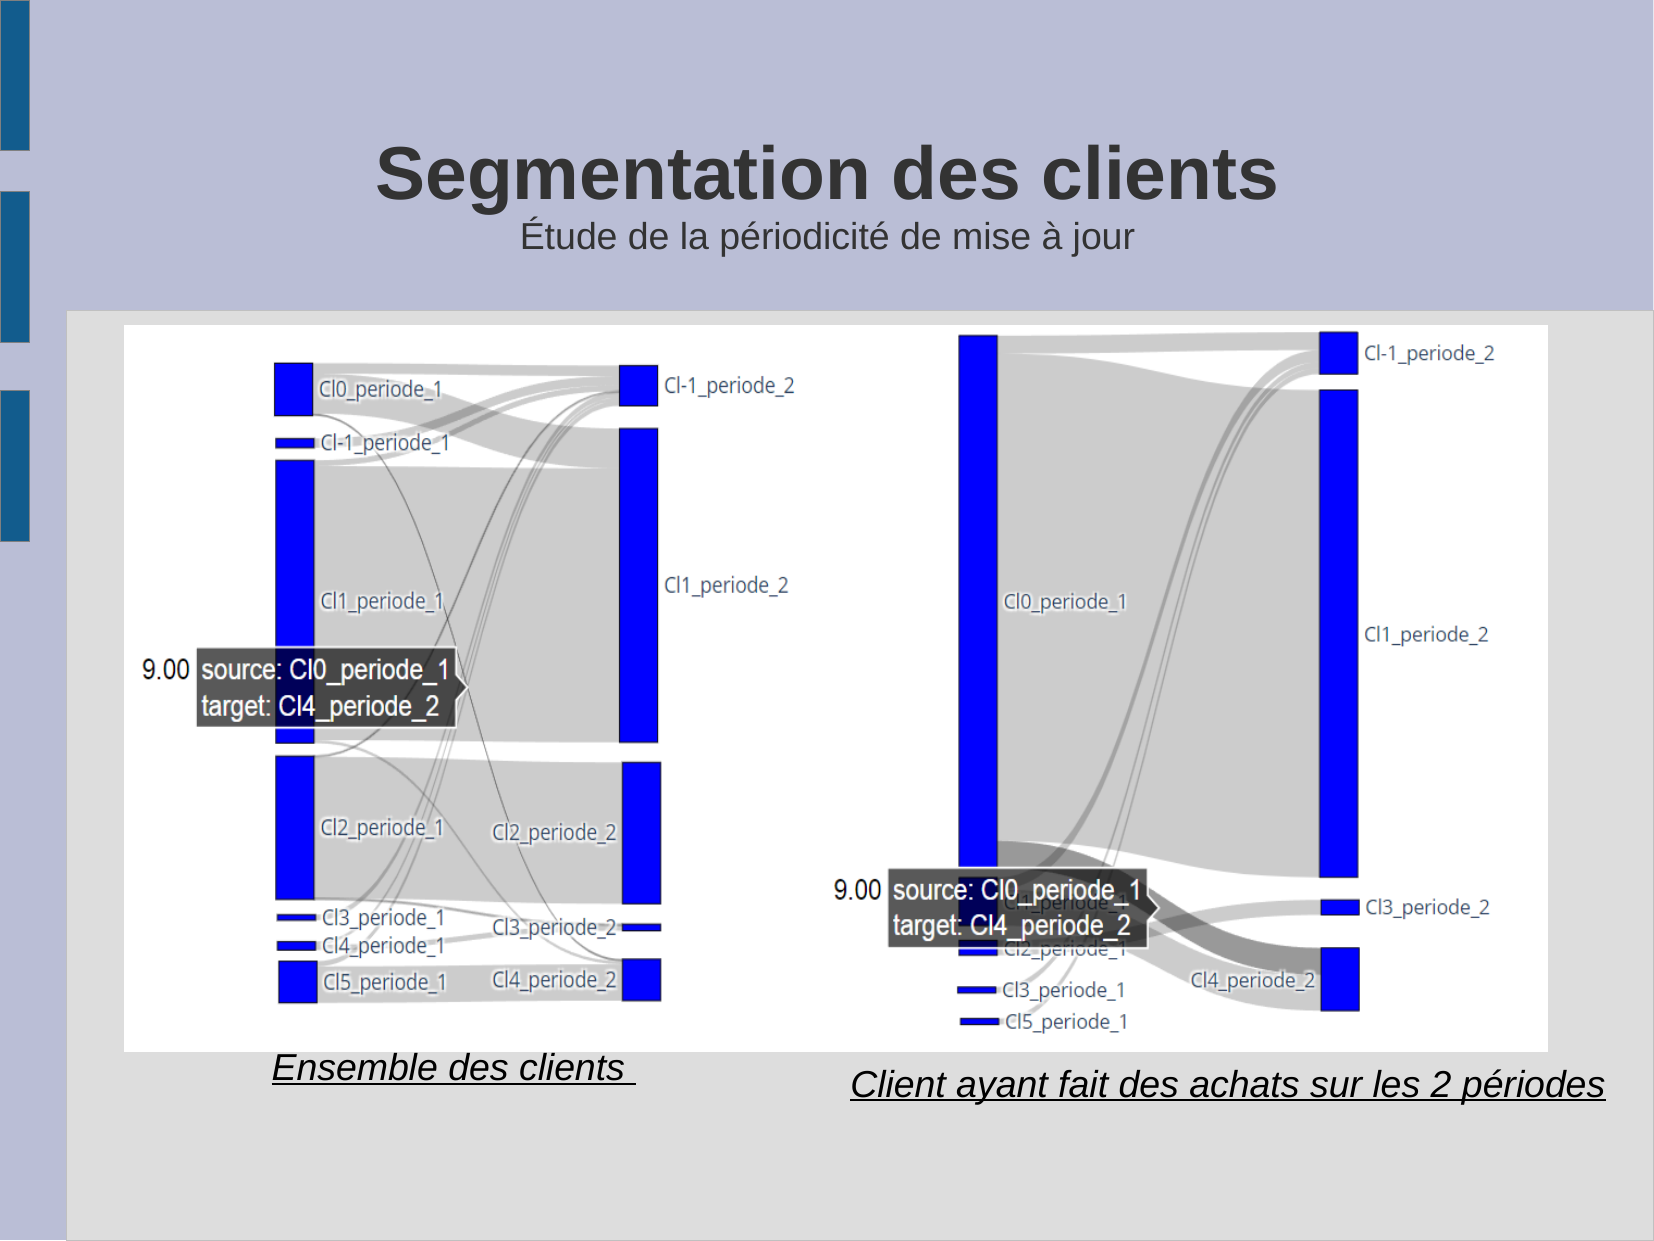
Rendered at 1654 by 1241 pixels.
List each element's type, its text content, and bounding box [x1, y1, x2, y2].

picture [124, 325, 1548, 1052]
title Segmentation des clients Étude de la périodicité de mise à jour [121, 91, 1534, 299]
text_box Ensemble des clients [271, 1052, 1063, 1241]
text_box Client ayant fait des achats sur les 2 périodes [850, 1062, 1654, 1105]
